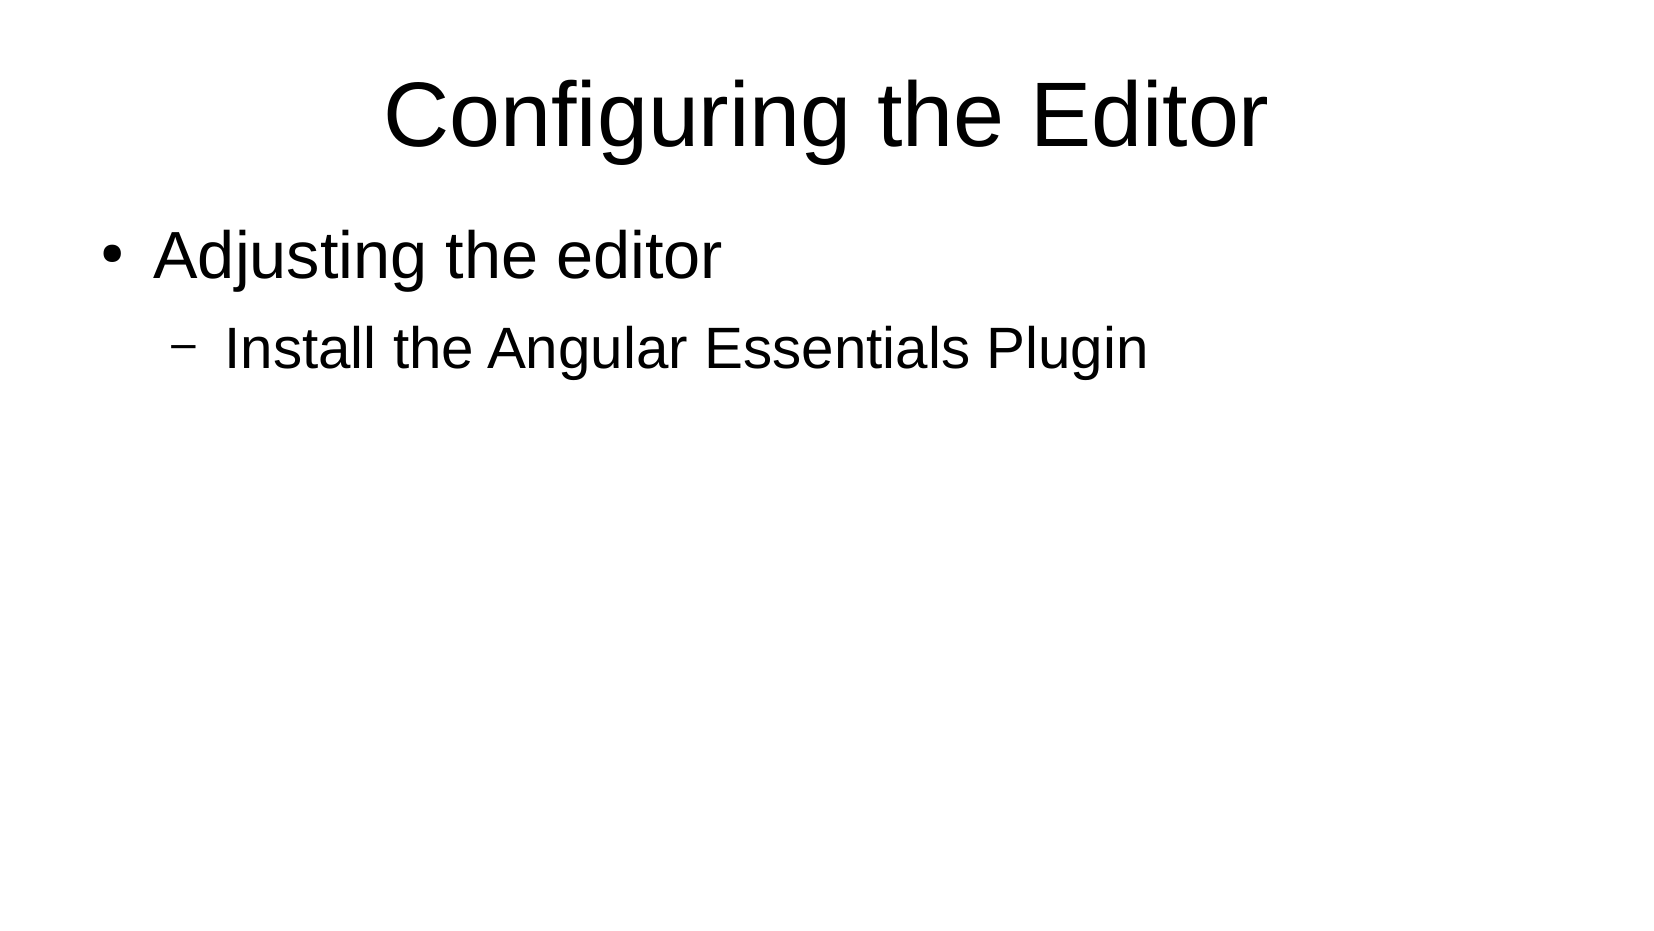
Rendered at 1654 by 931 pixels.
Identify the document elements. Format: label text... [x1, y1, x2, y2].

title Configuring the Editor [82, 37, 1571, 193]
list Adjusting the editor Install the Angular Essentials Plugin [82, 217, 1636, 916]
